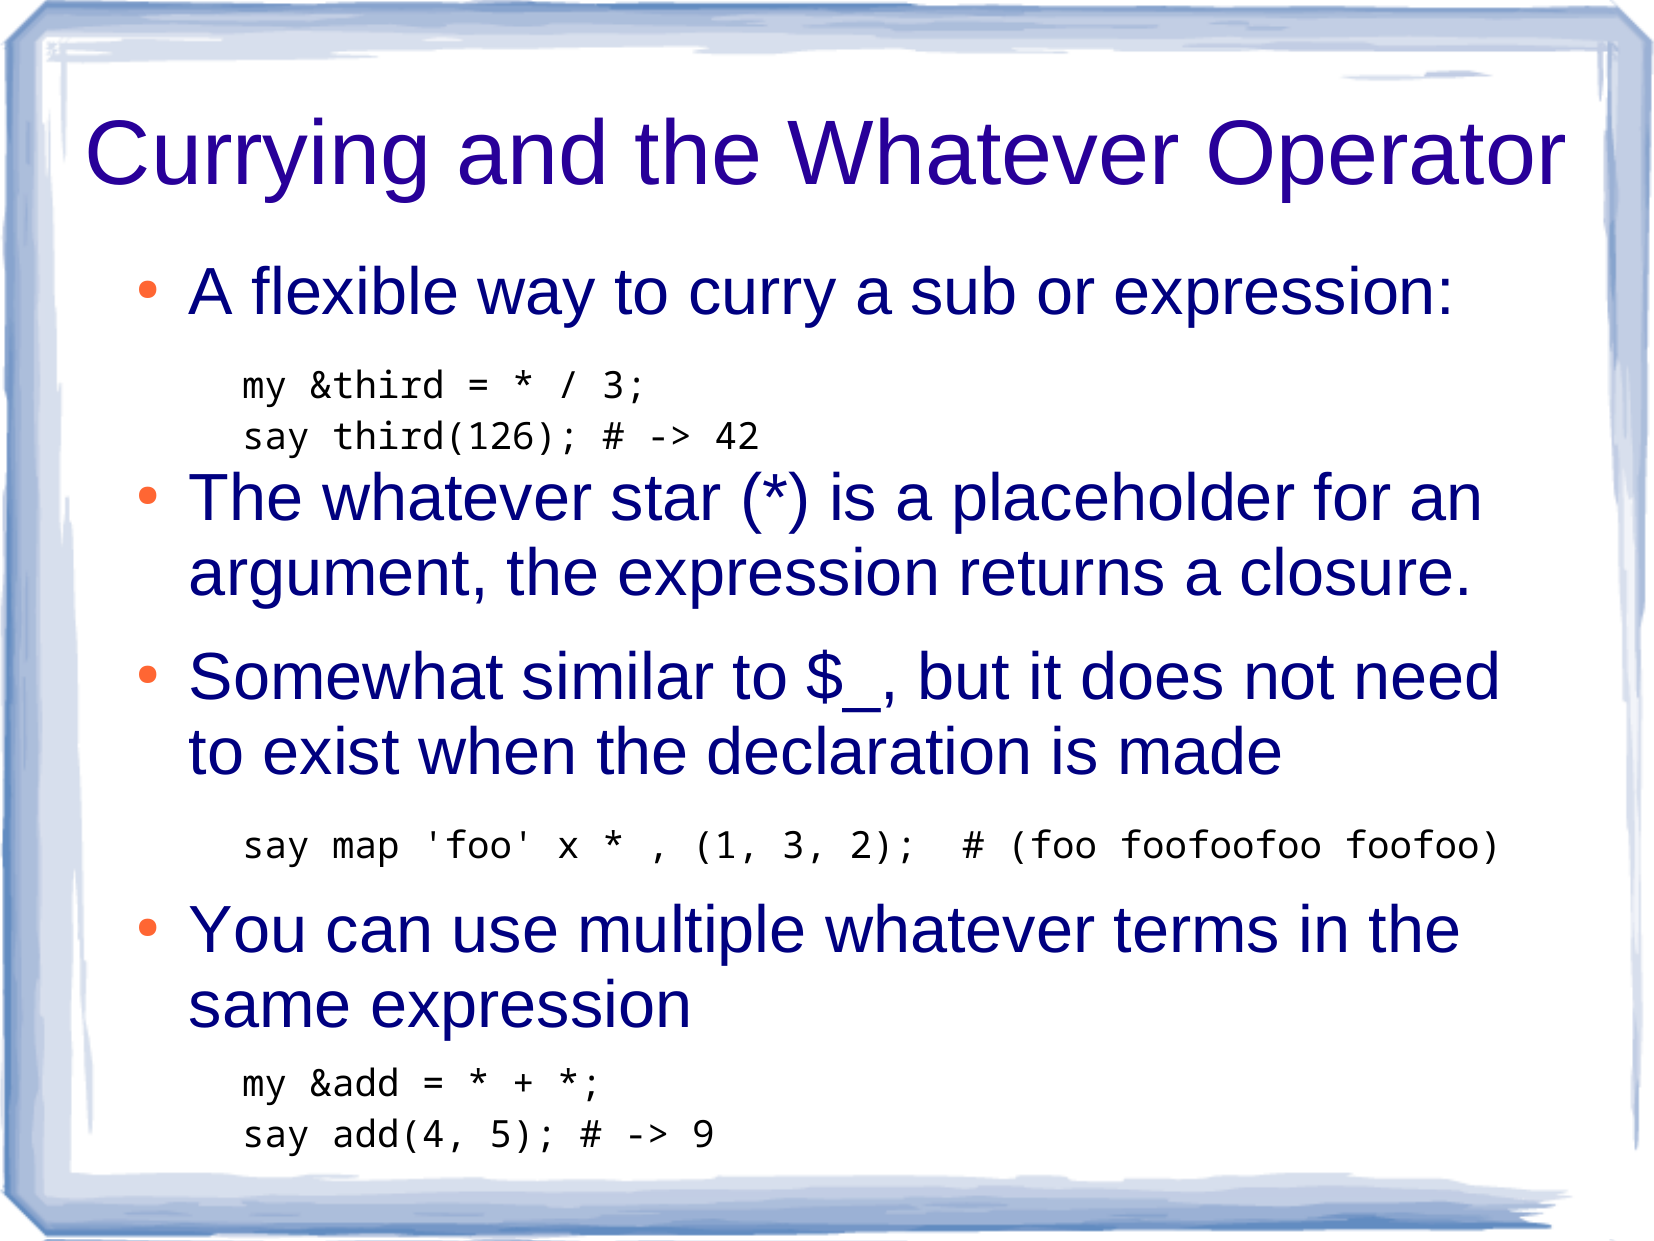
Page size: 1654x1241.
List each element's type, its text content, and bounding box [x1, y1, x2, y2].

list A flexible way to curry a sub or expression: my &third = * / 3; say third(126); # -> 42 The whatever star (*) is a placeholder for an argument, the expression returns a closure. Somewhat similar to $_, but it does not need to exist when the declaration is made say map 'foo' x * , (1, 3, 2); # (foo foofoofoo foofoo) You can use multiple whatever terms in the same expression my &add = * + *; say add(4, 5); # -> 9 [118, 253, 1571, 1124]
picture [0, 0, 1654, 1241]
title Currying and the Whatever Operator [82, 49, 1571, 257]
